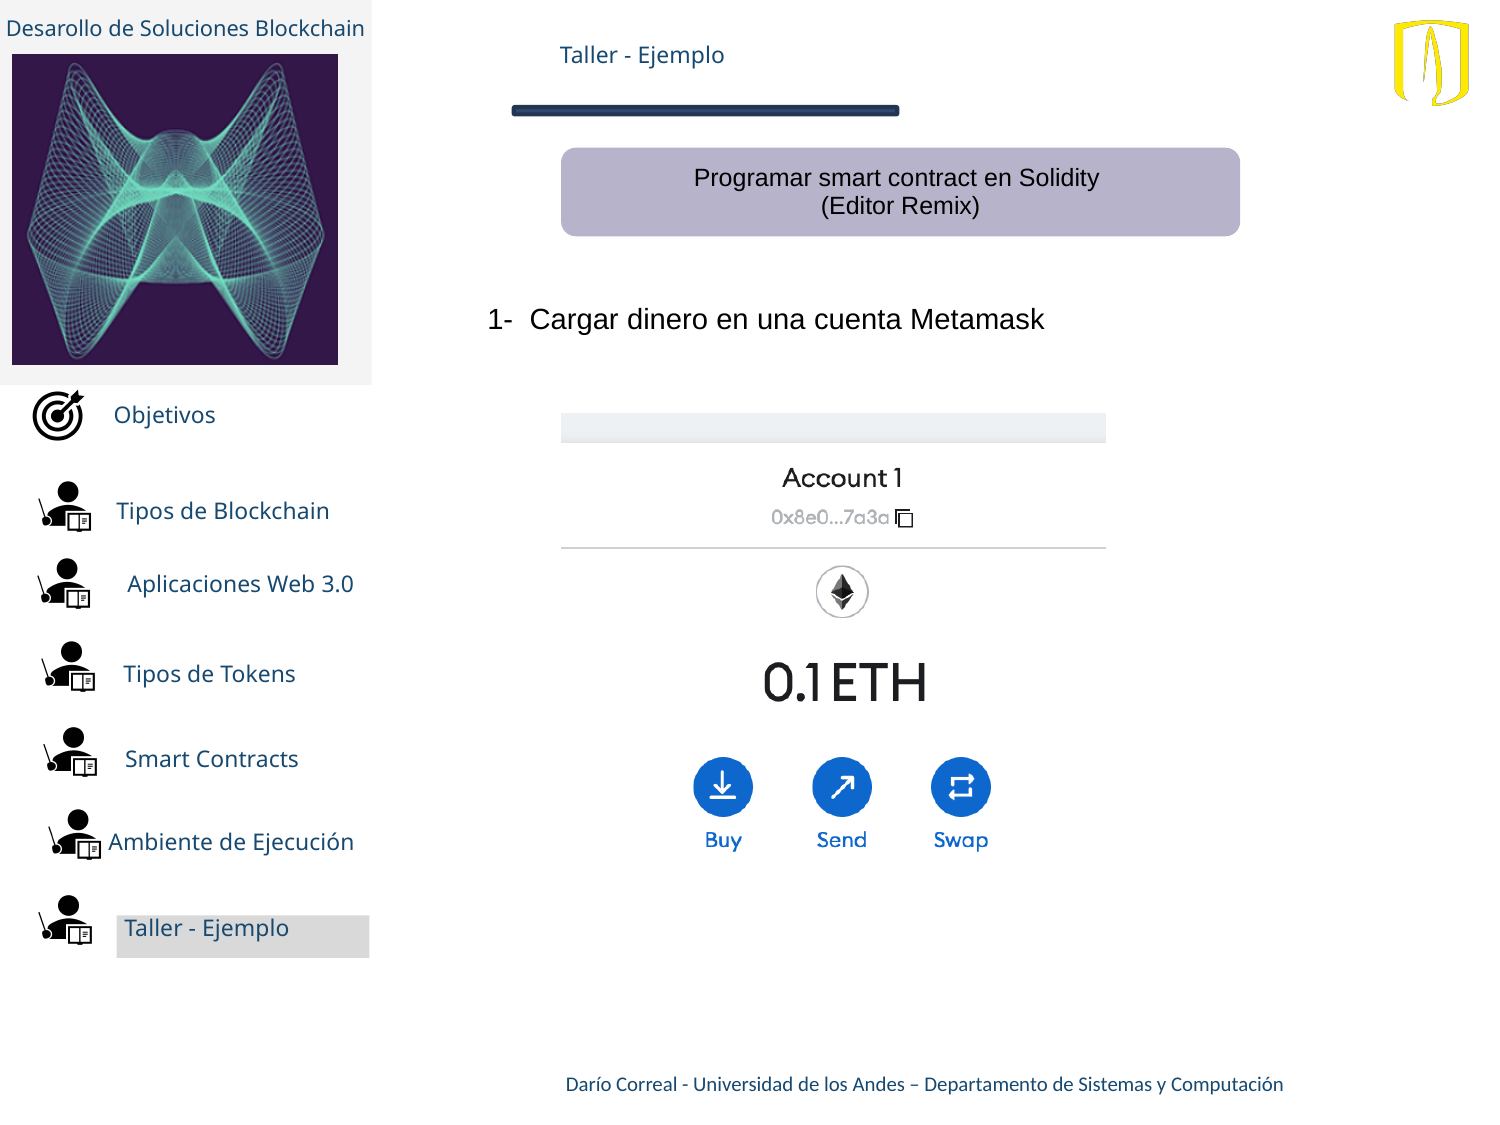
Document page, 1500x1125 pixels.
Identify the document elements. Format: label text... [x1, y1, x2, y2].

text_box Tipos de Tokens [108, 652, 312, 695]
text_box [116, 915, 370, 958]
text_box Taller - Ejemplo [109, 905, 305, 949]
picture [37, 472, 99, 535]
text_box Darío Correal - Universidad de los Andes – Departamento de Sistemas y Computación [551, 1062, 1300, 1103]
text_box Aplicaciones Web 3.0 [112, 562, 370, 605]
text_box Taller - Ejemplo [544, 32, 740, 76]
picture [1387, 19, 1476, 107]
text_box Objetivos [98, 393, 231, 437]
picture [12, 54, 338, 365]
text_box [513, 107, 898, 115]
text_box Tipos de Blockchain [101, 489, 346, 532]
picture [37, 886, 100, 948]
text_box Ambiente de Ejecución [63, 820, 370, 863]
picture [27, 384, 90, 446]
text_box Programar smart contract en Solidity (Editor Remix) [561, 147, 1241, 237]
picture [42, 718, 105, 780]
picture [561, 413, 1106, 975]
picture [40, 632, 103, 695]
text_box Smart Contracts [110, 737, 314, 781]
text_box 1- Cargar dinero en una cuenta Metamask [472, 295, 1290, 384]
picture [47, 800, 109, 863]
picture [36, 549, 98, 612]
